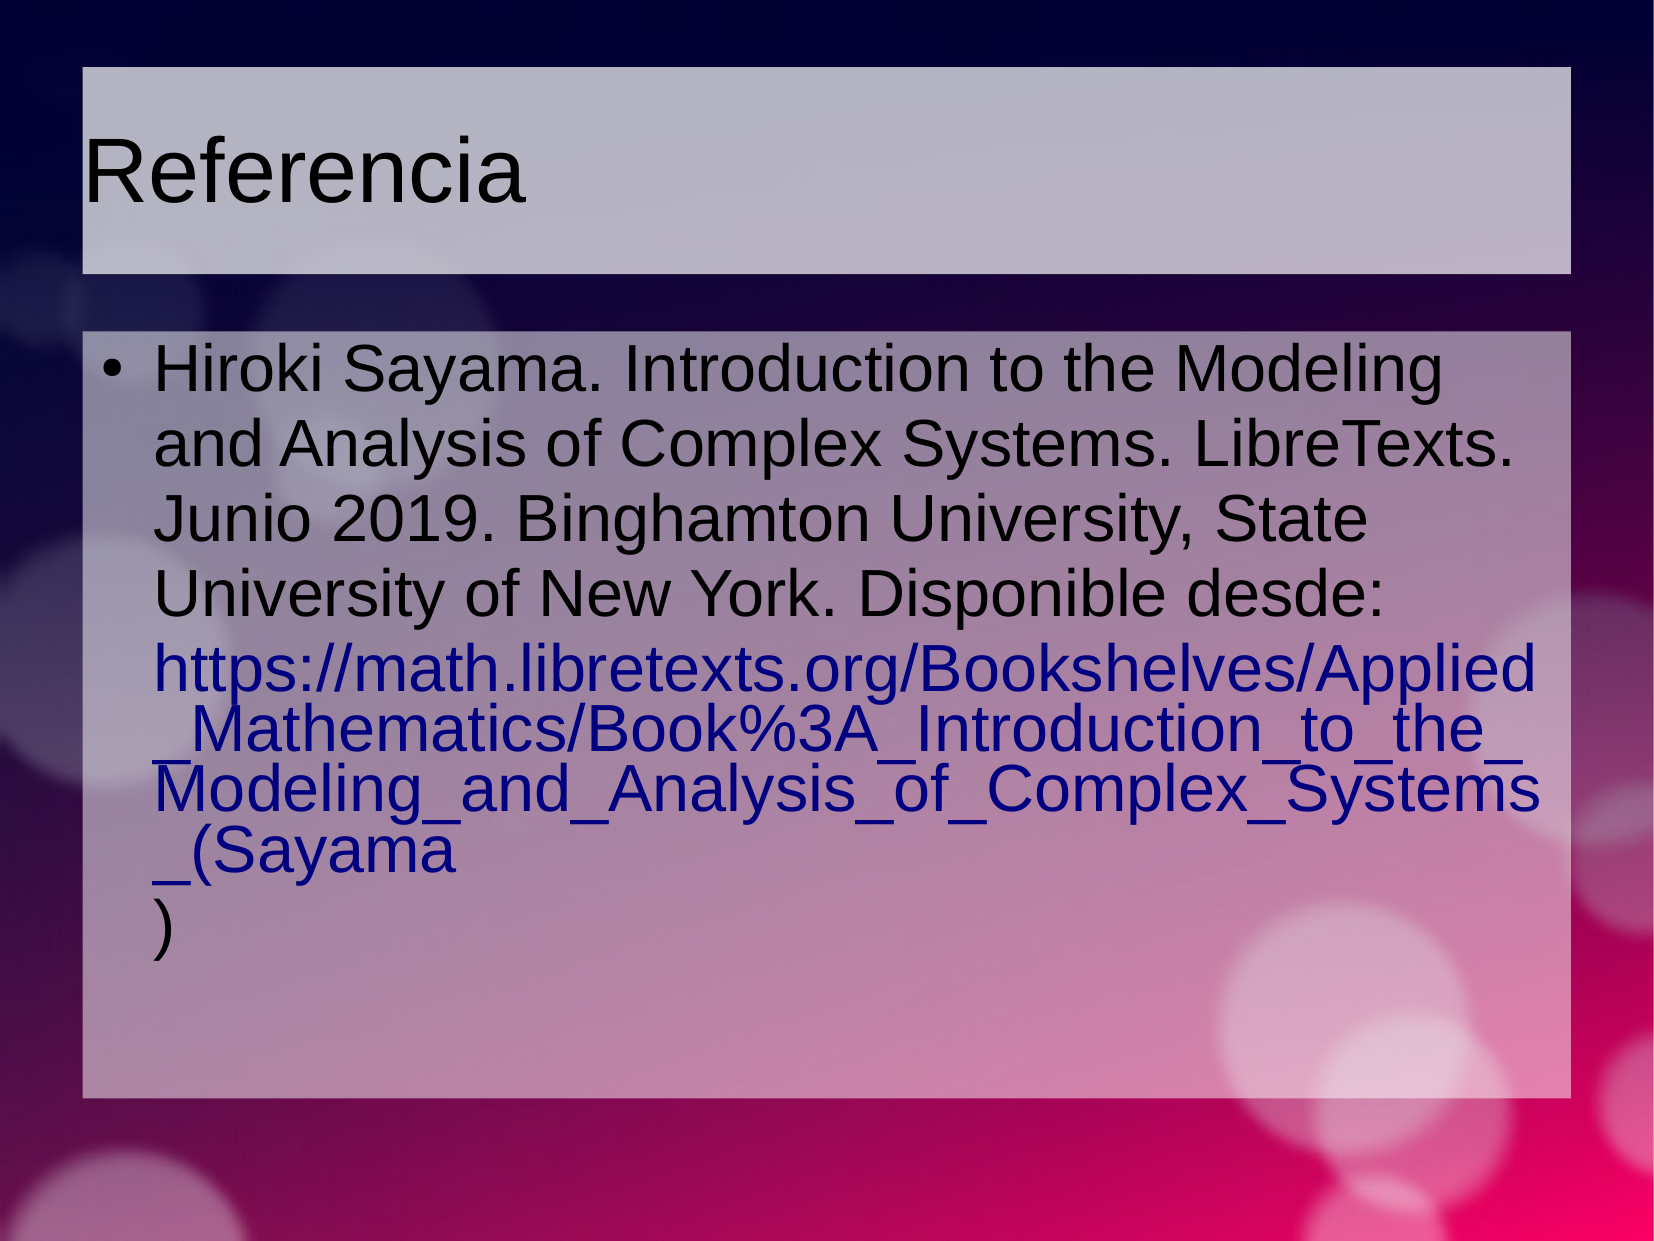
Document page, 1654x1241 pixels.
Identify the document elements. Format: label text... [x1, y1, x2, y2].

list Hiroki Sayama. Introduction to the Modeling and Analysis of Complex Systems. LibreTexts. Junio 2019. Binghamton University, State University of New York. Disponible desde: https://math.libretexts.org/Bookshelves/Applied_Mathematics/Book%3A_Introduction_to_the_Modeling_and_Analysis_of_Complex_Systems_(Sayama) [82, 331, 1571, 1099]
picture [0, 0, 1654, 1241]
title Referencia [82, 67, 1571, 275]
